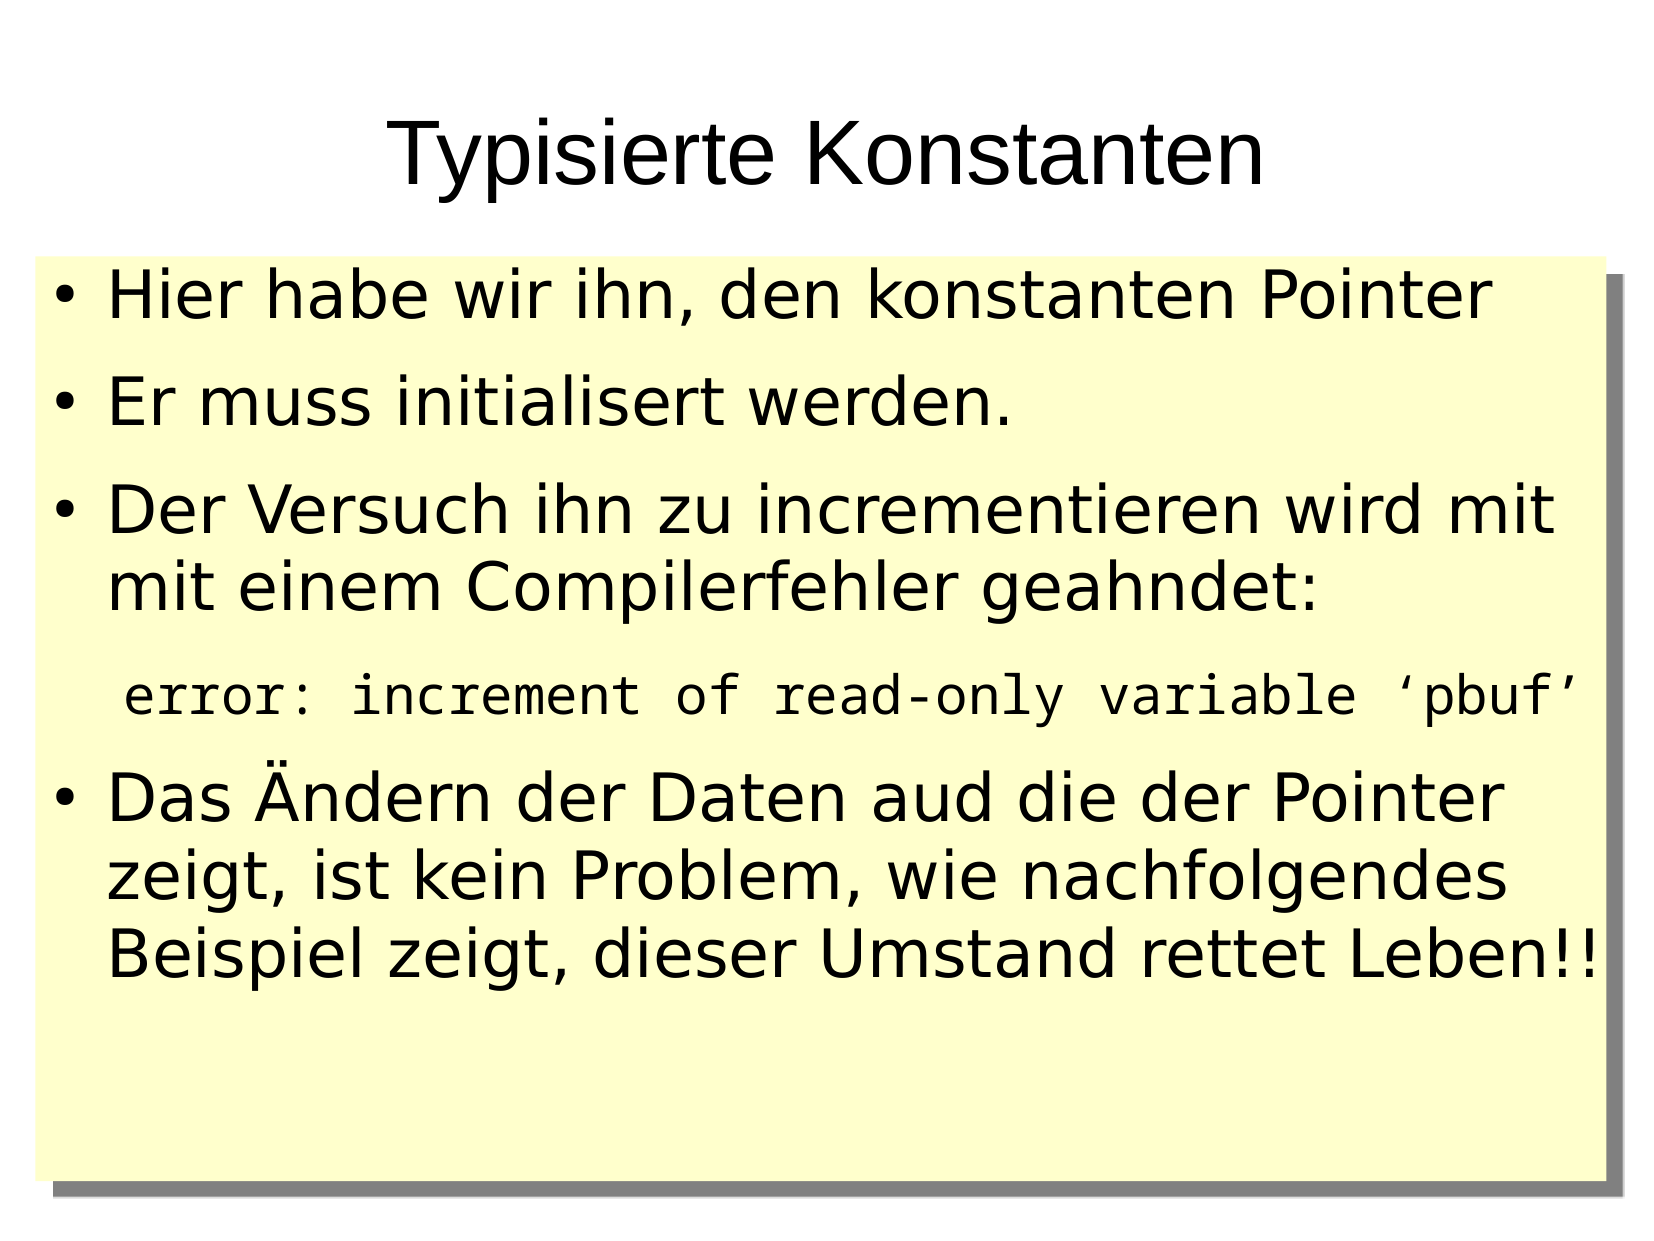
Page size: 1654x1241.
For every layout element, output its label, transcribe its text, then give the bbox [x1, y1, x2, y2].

title Typisierte Konstanten [82, 49, 1571, 256]
list Hier habe wir ihn, den konstanten Pointer Er muss initialisert werden. Der Versuch ihn zu incrementieren wird mit mit einem Compilerfehler geahndet: error: increment of read-only variable ‘pbuf’ Das Ändern der Daten aud die der Pointer zeigt, ist kein Problem, wie nachfolgendes Beispiel zeigt, dieser Umstand rettet Leben!! [35, 256, 1607, 1182]
